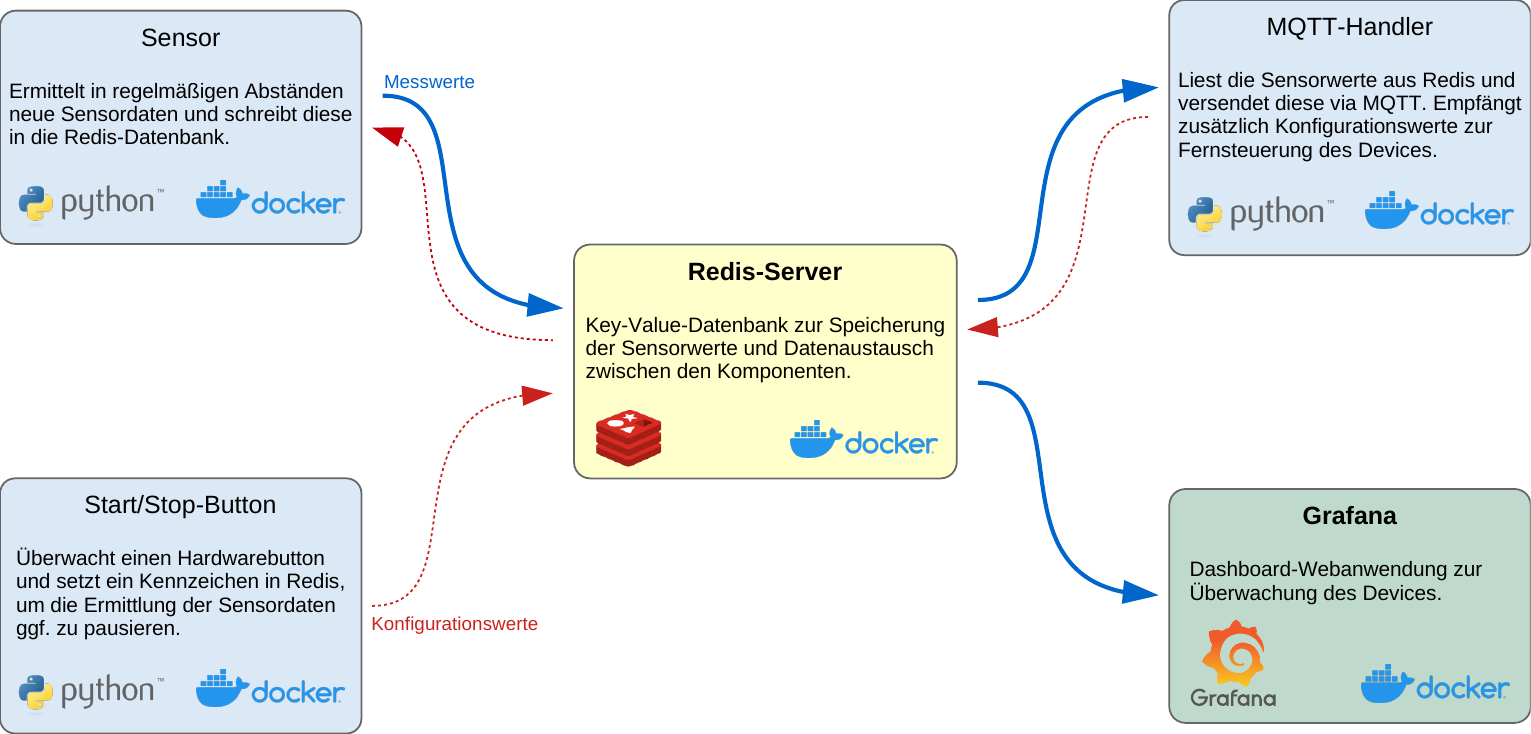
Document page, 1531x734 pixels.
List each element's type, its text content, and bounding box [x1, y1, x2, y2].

picture [790, 420, 938, 458]
picture [17, 673, 165, 717]
picture [595, 409, 662, 469]
text_box Messwerte [369, 63, 500, 102]
picture [1186, 195, 1335, 239]
picture [17, 184, 165, 228]
text_box MQTT-Handler Liest die Sensorwerte aus Redis und versendet diese via MQTT. Empfängt zusätzlich Konfigurationswerte zur Fernsteuerung des Devices. [1169, 0, 1531, 256]
picture [1190, 619, 1276, 707]
text_box Grafana Dashboard-Webanwendung zur Überwachung des Devices. [1169, 488, 1531, 723]
text_box Sensor Ermittelt in regelmäßigen Abständen neue Sensordaten und schreibt diese in die Redis-Datenbank. [0, 10, 362, 244]
picture [196, 669, 345, 707]
picture [1361, 664, 1510, 703]
text_box Start/Stop-Button Überwacht einen Hardwarebutton und setzt ein Kennzeichen in Redis, um die Ermittlung der Sensordaten ggf. zu pausieren. [0, 478, 362, 734]
picture [1365, 191, 1514, 229]
text_box Konfigurationswerte [356, 605, 559, 644]
picture [196, 180, 345, 218]
text_box Redis-Server Key-Value-Datenbank zur Speicherung der Sensorwerte und Datenaustausch zwischen den Komponenten. [574, 244, 957, 479]
